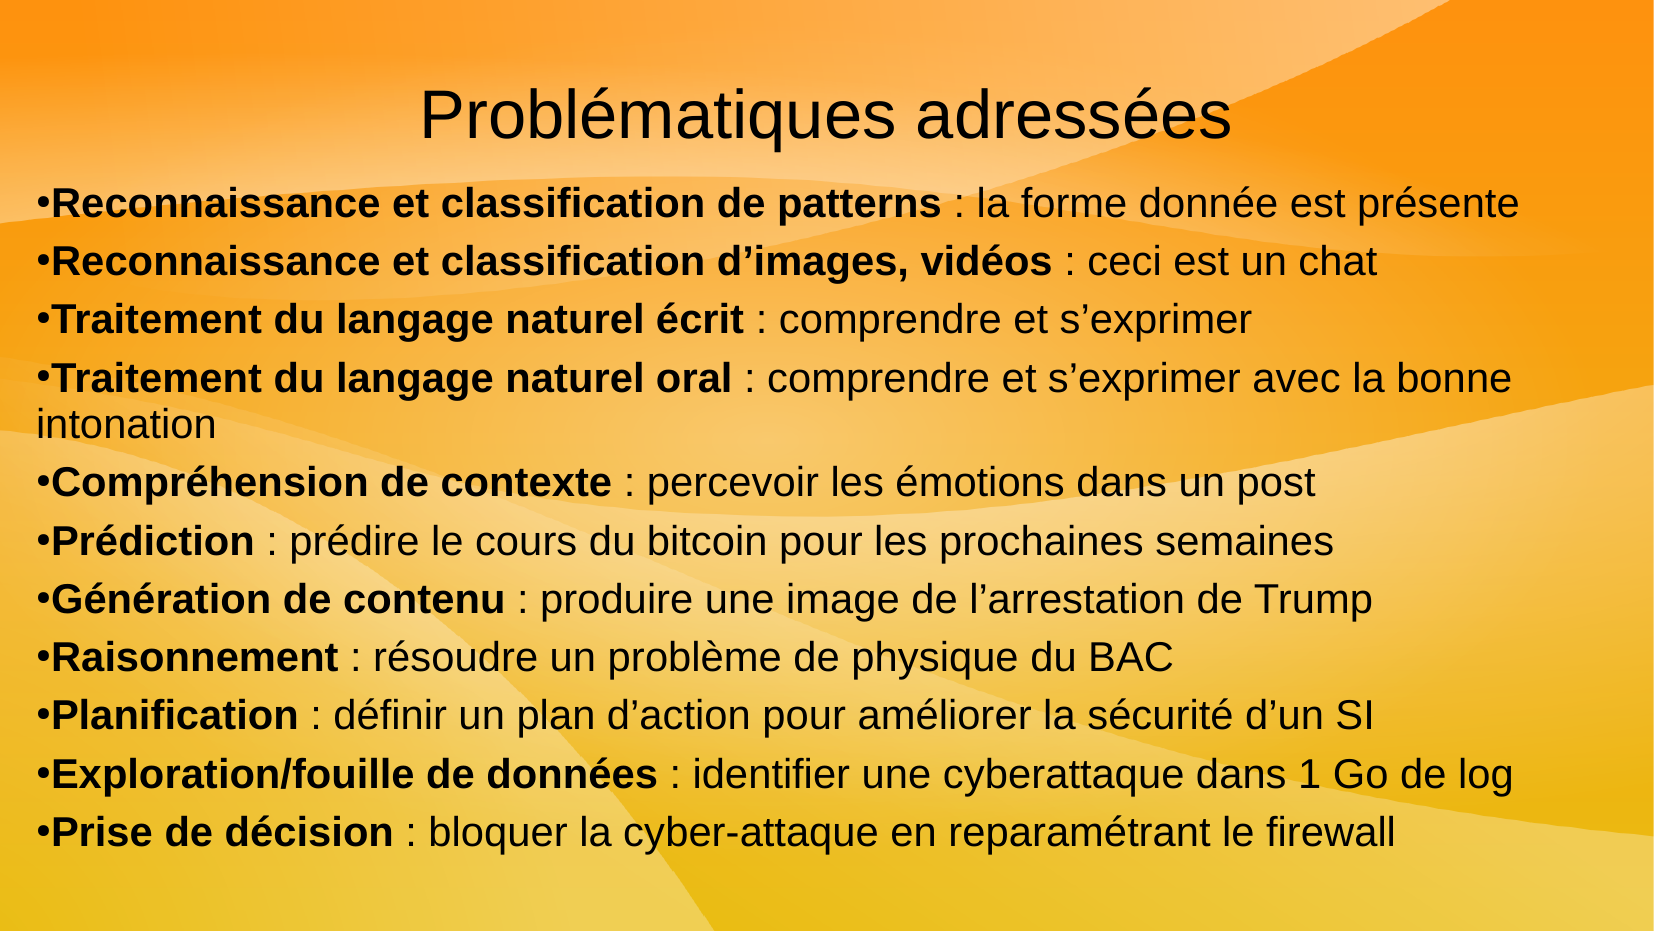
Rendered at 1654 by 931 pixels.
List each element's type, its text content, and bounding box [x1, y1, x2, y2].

title Problématiques adressées [82, 37, 1571, 179]
subtitle Reconnaissance et classification de patterns : la forme donnée est présente Reconnaissance et classification d’images, vidéos : ceci est un chat Traitement du langage naturel écrit : comprendre et s’exprimer Traitement du langage naturel oral : comprendre et s’exprimer avec la bonne intonation Compréhension de contexte : percevoir les émotions dans un post Prédiction : prédire le cours du bitcoin pour les prochaines semaines Génération de contenu : produire une image de l’arrestation de Trump Raisonnement : résoudre un problème de physique du BAC Planification : définir un plan d’action pour améliorer la sécurité d’un SI Exploration/fouille de données : identifier une cyberattaque dans 1 Go de log Prise de décision : bloquer la cyber-attaque en reparamétrant le firewall [36, 179, 1606, 928]
picture [0, 0, 1654, 931]
